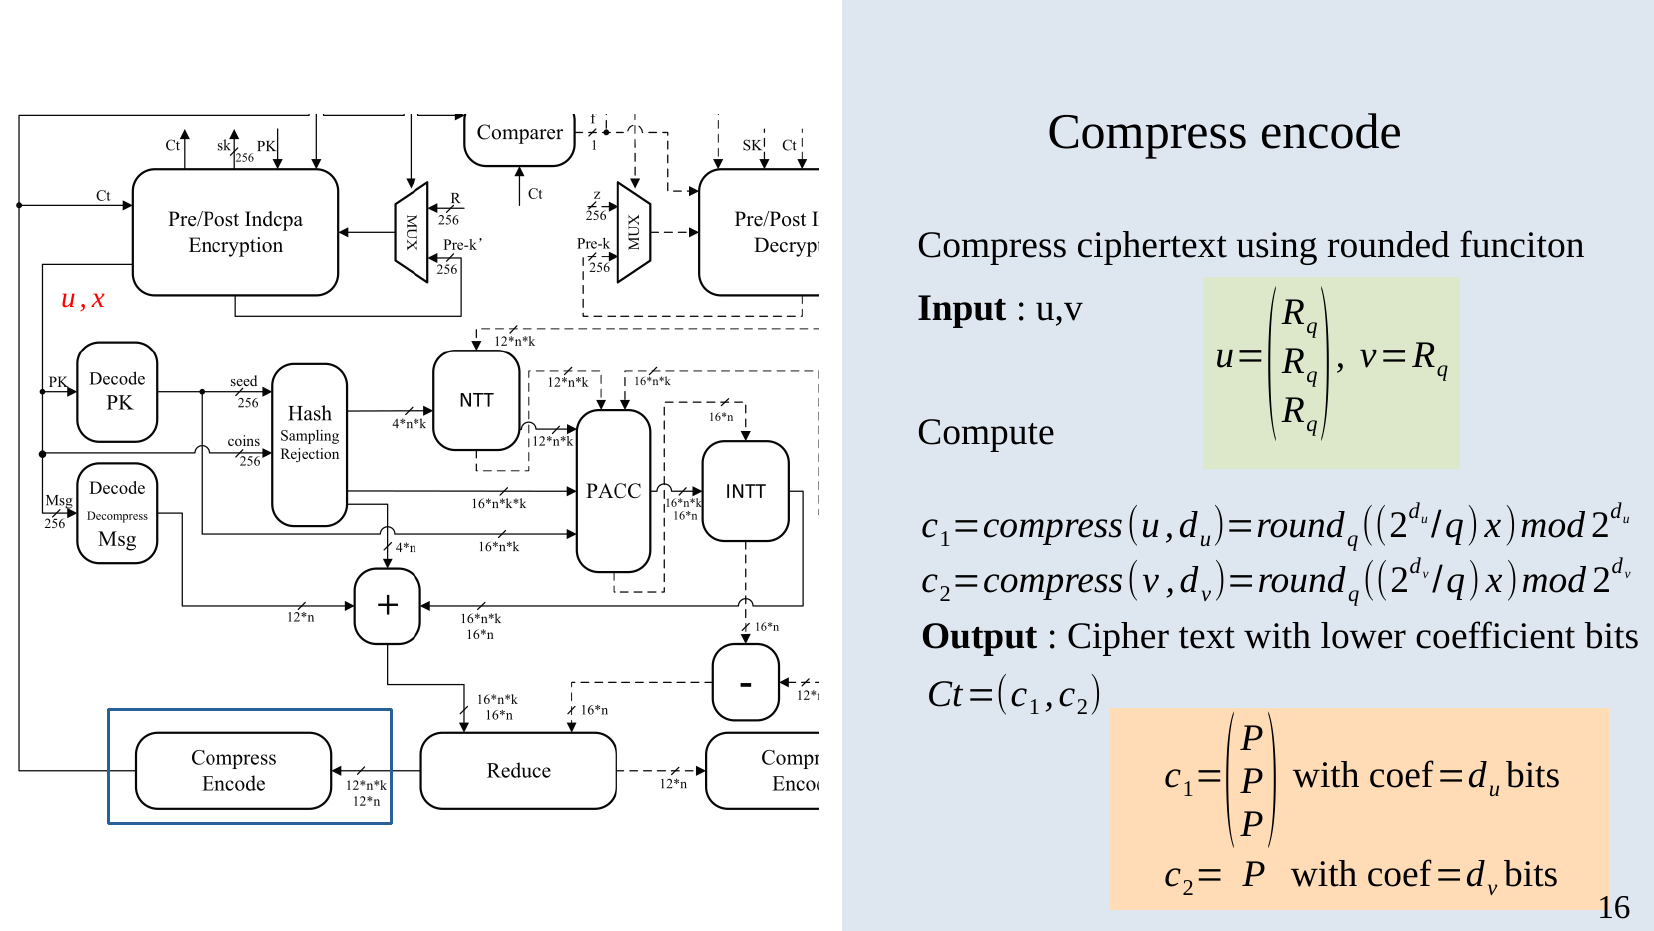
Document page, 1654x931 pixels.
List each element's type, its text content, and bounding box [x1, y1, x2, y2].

chart [1163, 709, 1561, 901]
chart [60, 281, 107, 314]
text_box [1203, 277, 1460, 469]
text_box Compress ciphertext using rounded funciton Input : u,v Compute [902, 154, 1606, 710]
text_box Output : Cipher text with lower coefficient bits [906, 587, 1654, 854]
chart [808, 384, 1018, 413]
chart [927, 671, 1103, 720]
text_box 16 [1582, 862, 1654, 931]
text_box Compress encode [854, 97, 1596, 159]
chart [920, 498, 1632, 607]
text_box [737, 0, 1654, 931]
picture [10, 114, 819, 826]
chart [1215, 283, 1449, 444]
